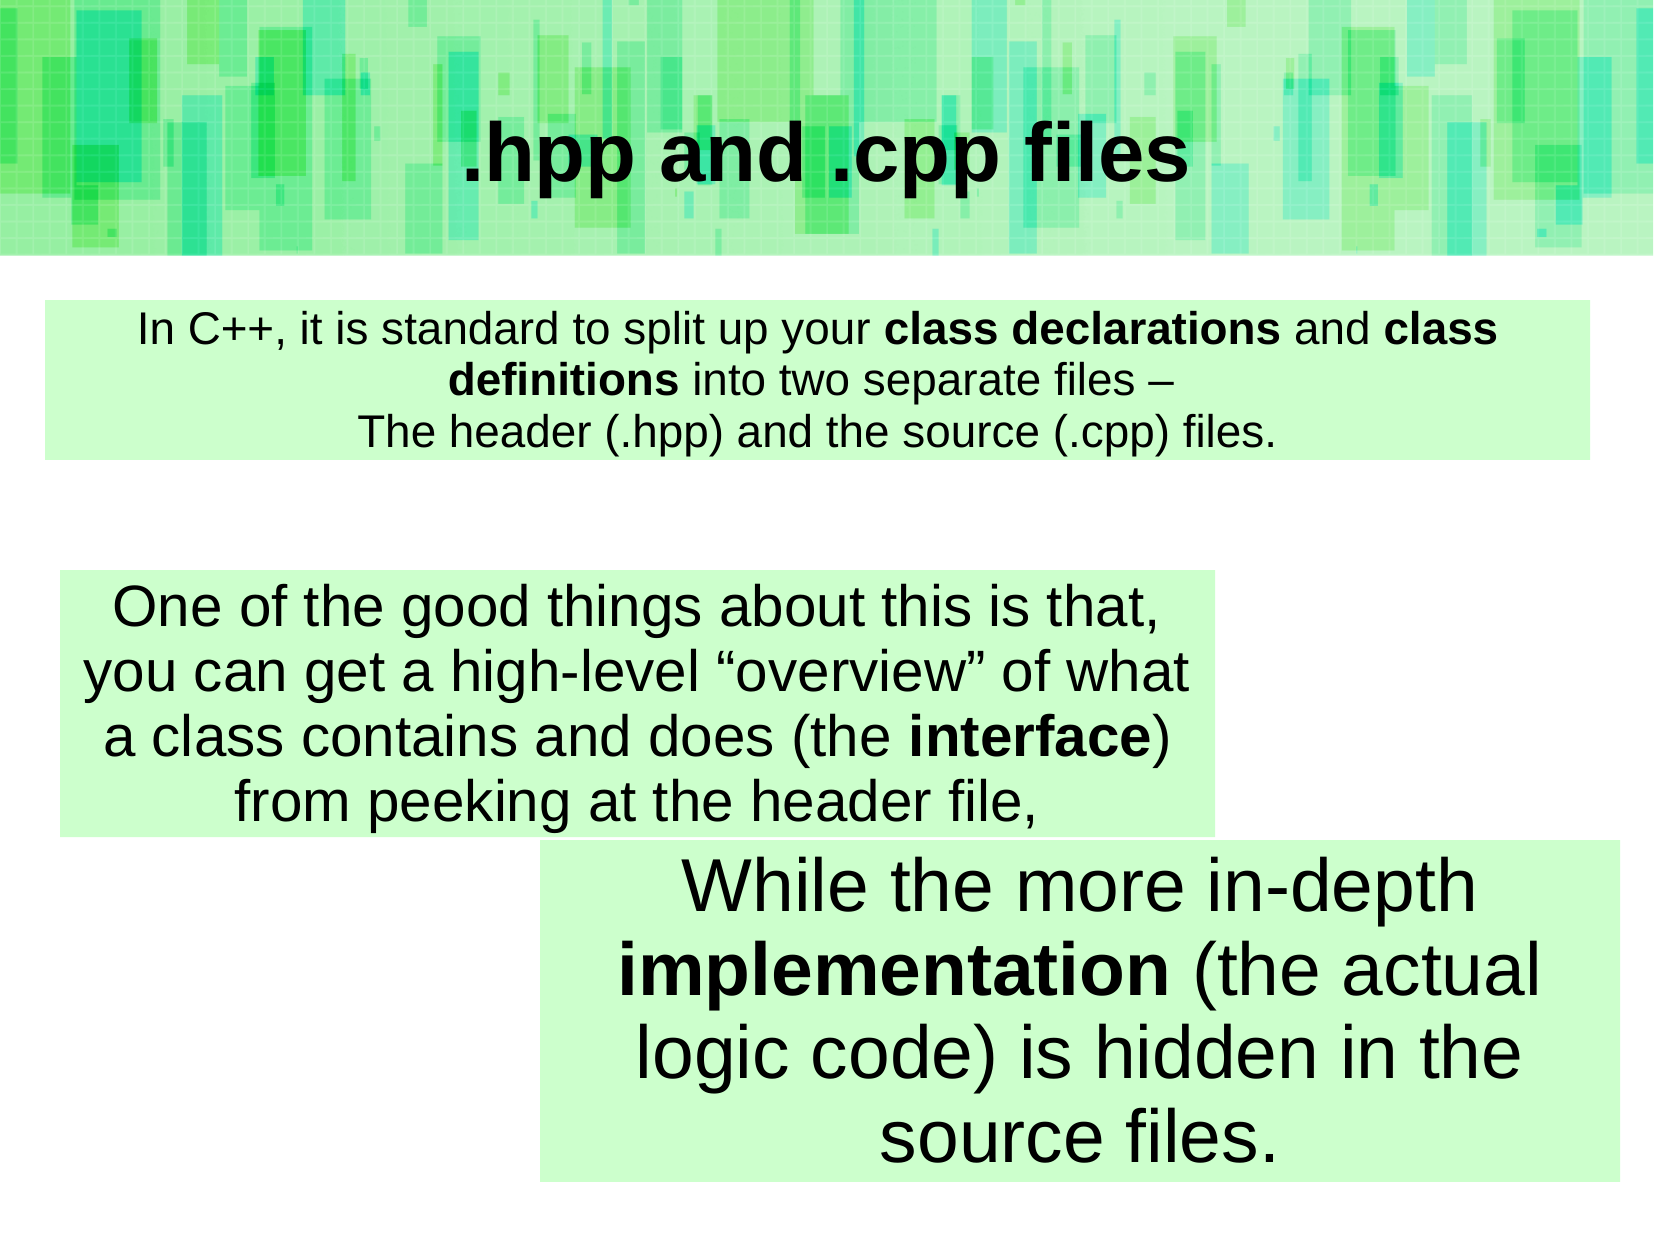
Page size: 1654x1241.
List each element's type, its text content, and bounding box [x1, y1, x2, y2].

text_box One of the good things about this is that, you can get a high-level “overview” of what a class contains and does (the interface) from peeking at the header file, [60, 570, 1216, 838]
text_box In C++, it is standard to split up your class declarations and class definitions into two separate files – The header (.hpp) and the source (.cpp) files. [45, 300, 1591, 460]
picture [0, 0, 1654, 1241]
title .hpp and .cpp files [82, 49, 1571, 257]
text_box While the more in-depth implementation (the actual logic code) is hidden in the source files. [540, 840, 1621, 1182]
